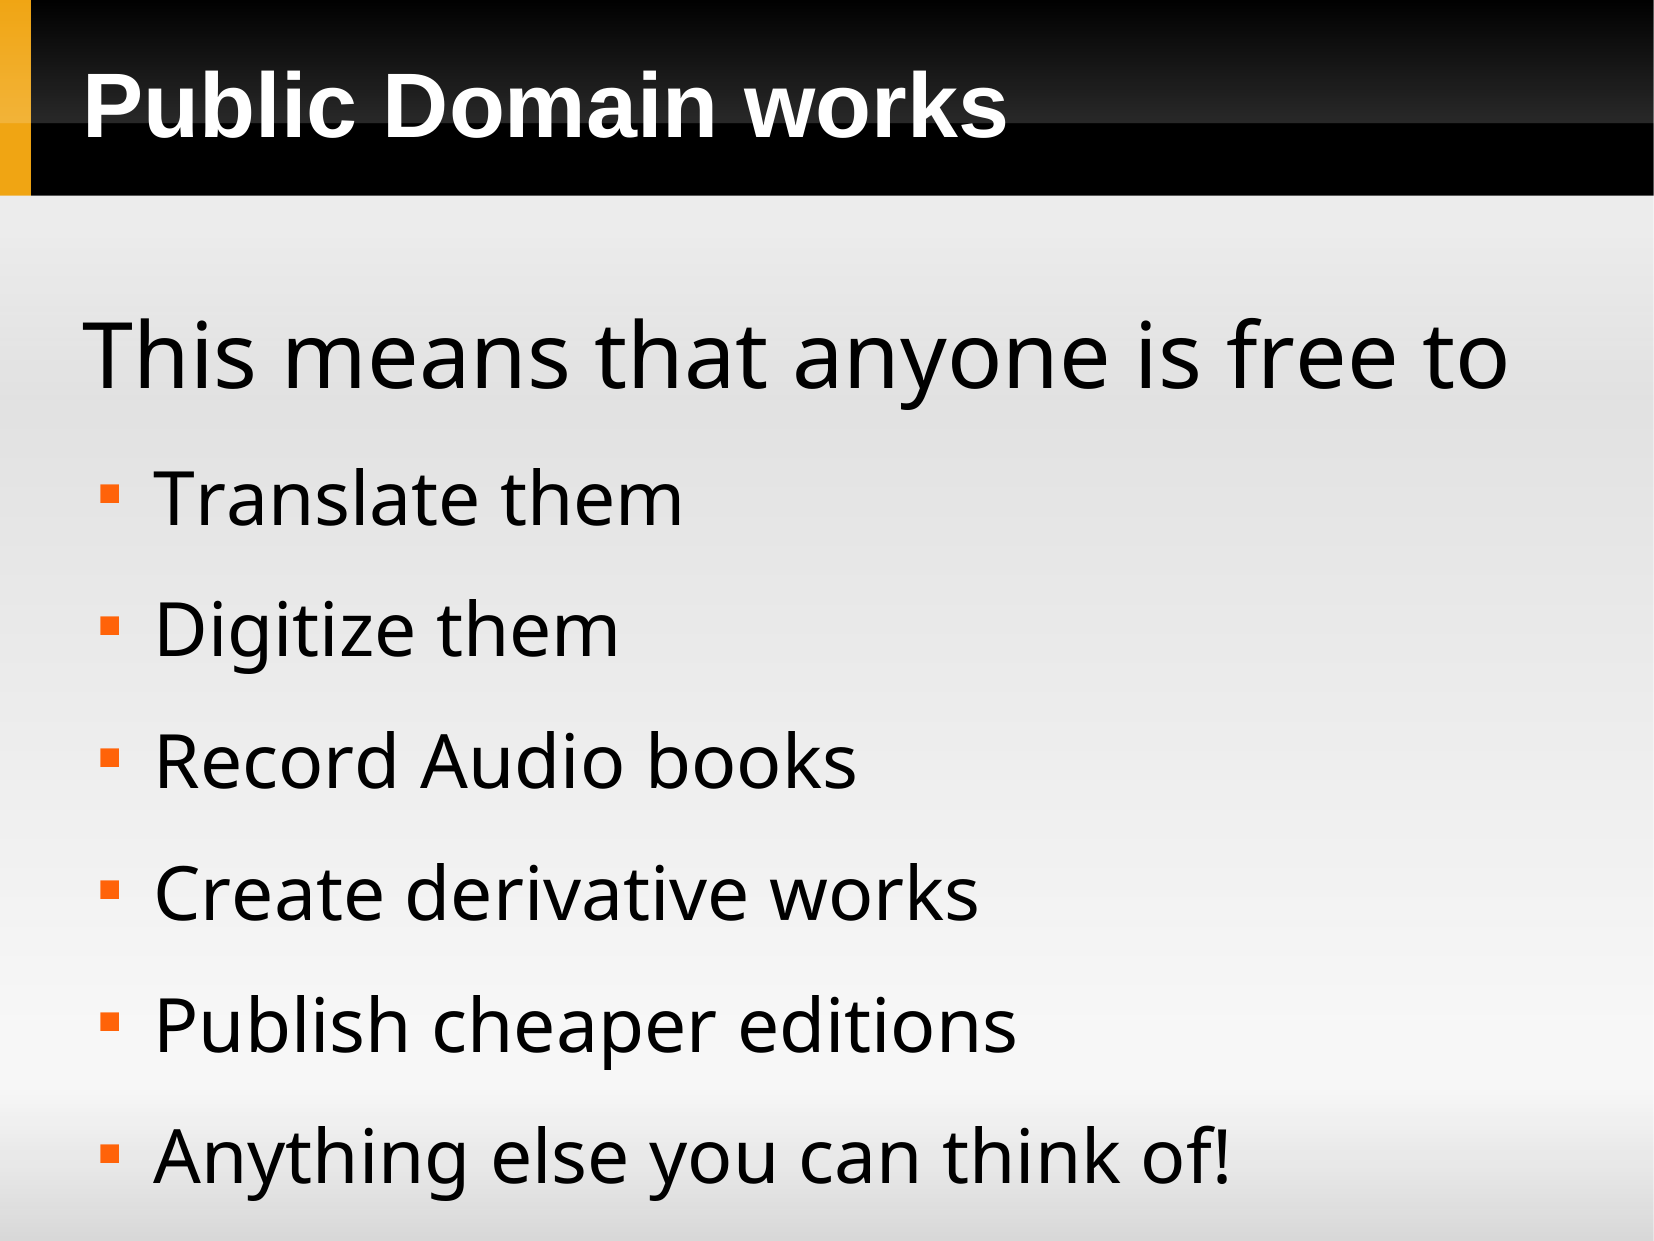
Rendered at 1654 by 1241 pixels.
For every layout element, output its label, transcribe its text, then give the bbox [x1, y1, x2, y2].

list This means that anyone is free to Translate them Digitize them Record Audio books Create derivative works Publish cheaper editions Anything else you can think of! [82, 290, 1571, 1094]
title Public Domain works [82, 2, 1571, 210]
picture [0, 0, 1654, 1241]
